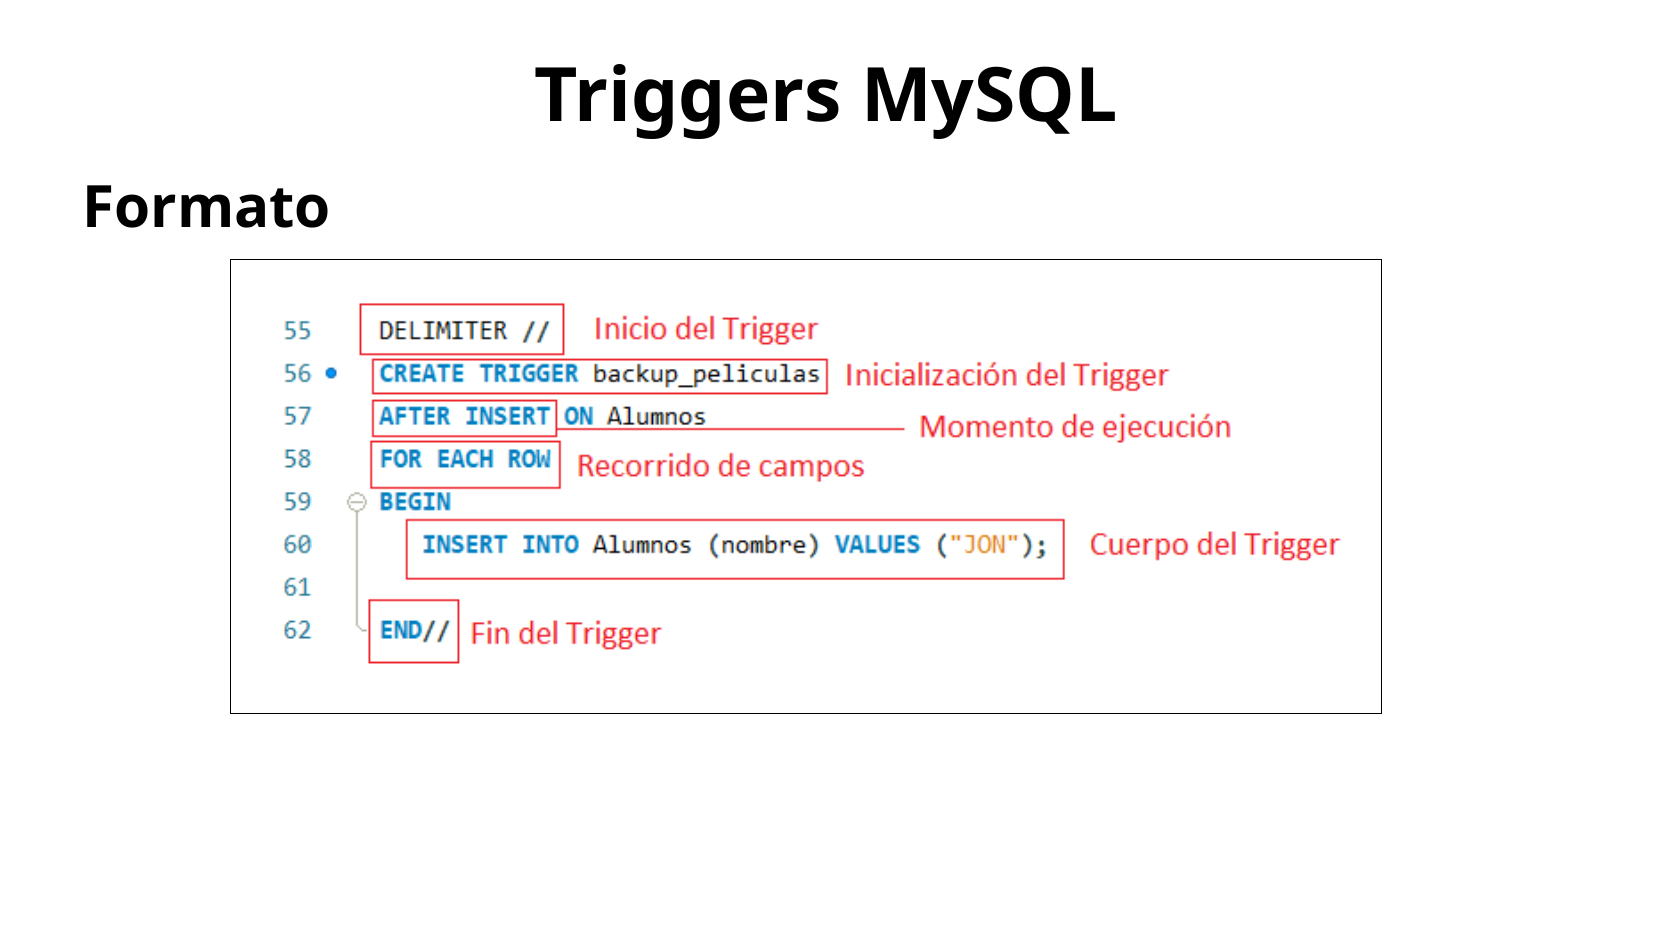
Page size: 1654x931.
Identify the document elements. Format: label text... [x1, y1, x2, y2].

picture [230, 259, 1382, 714]
list Formato [82, 165, 1571, 875]
title Triggers MySQL [82, 37, 1571, 148]
